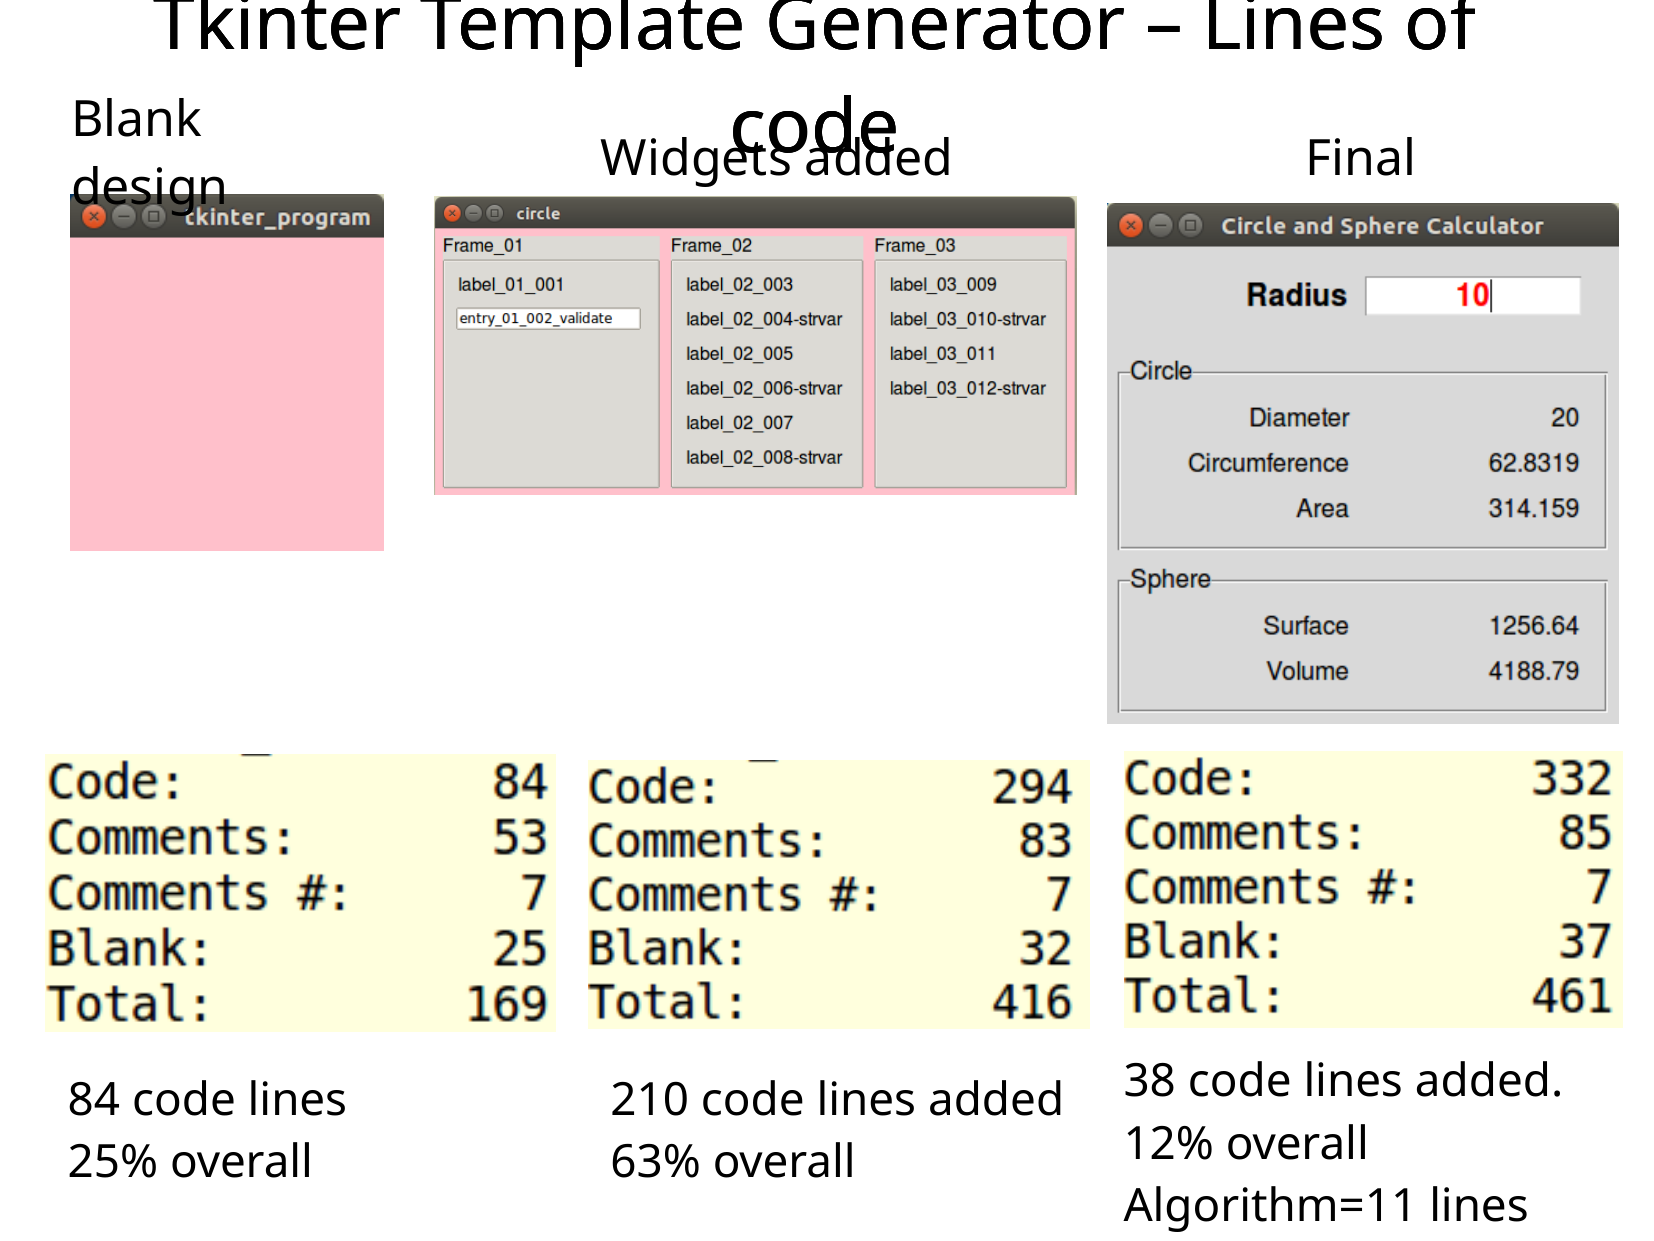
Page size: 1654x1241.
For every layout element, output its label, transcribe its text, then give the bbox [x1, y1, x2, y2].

picture [176, 197, 188, 201]
title Widgets added [600, 137, 996, 196]
picture [434, 196, 1077, 495]
picture [70, 194, 384, 552]
picture [1124, 751, 1623, 1028]
picture [1107, 203, 1619, 724]
title Blank design [70, 105, 372, 197]
title Final [1305, 137, 1474, 198]
title 38 code lines added. 12% overall Algorithm=11 lines [1123, 1065, 1584, 1218]
title 210 code lines added 63% overall [610, 1064, 1065, 1194]
picture [588, 760, 1090, 1030]
title 84 code lines 25% overall [67, 1064, 523, 1194]
picture [45, 754, 556, 1032]
picture [80, 197, 92, 201]
title Tkinter Template Generator – Lines of code [71, 7, 1560, 137]
